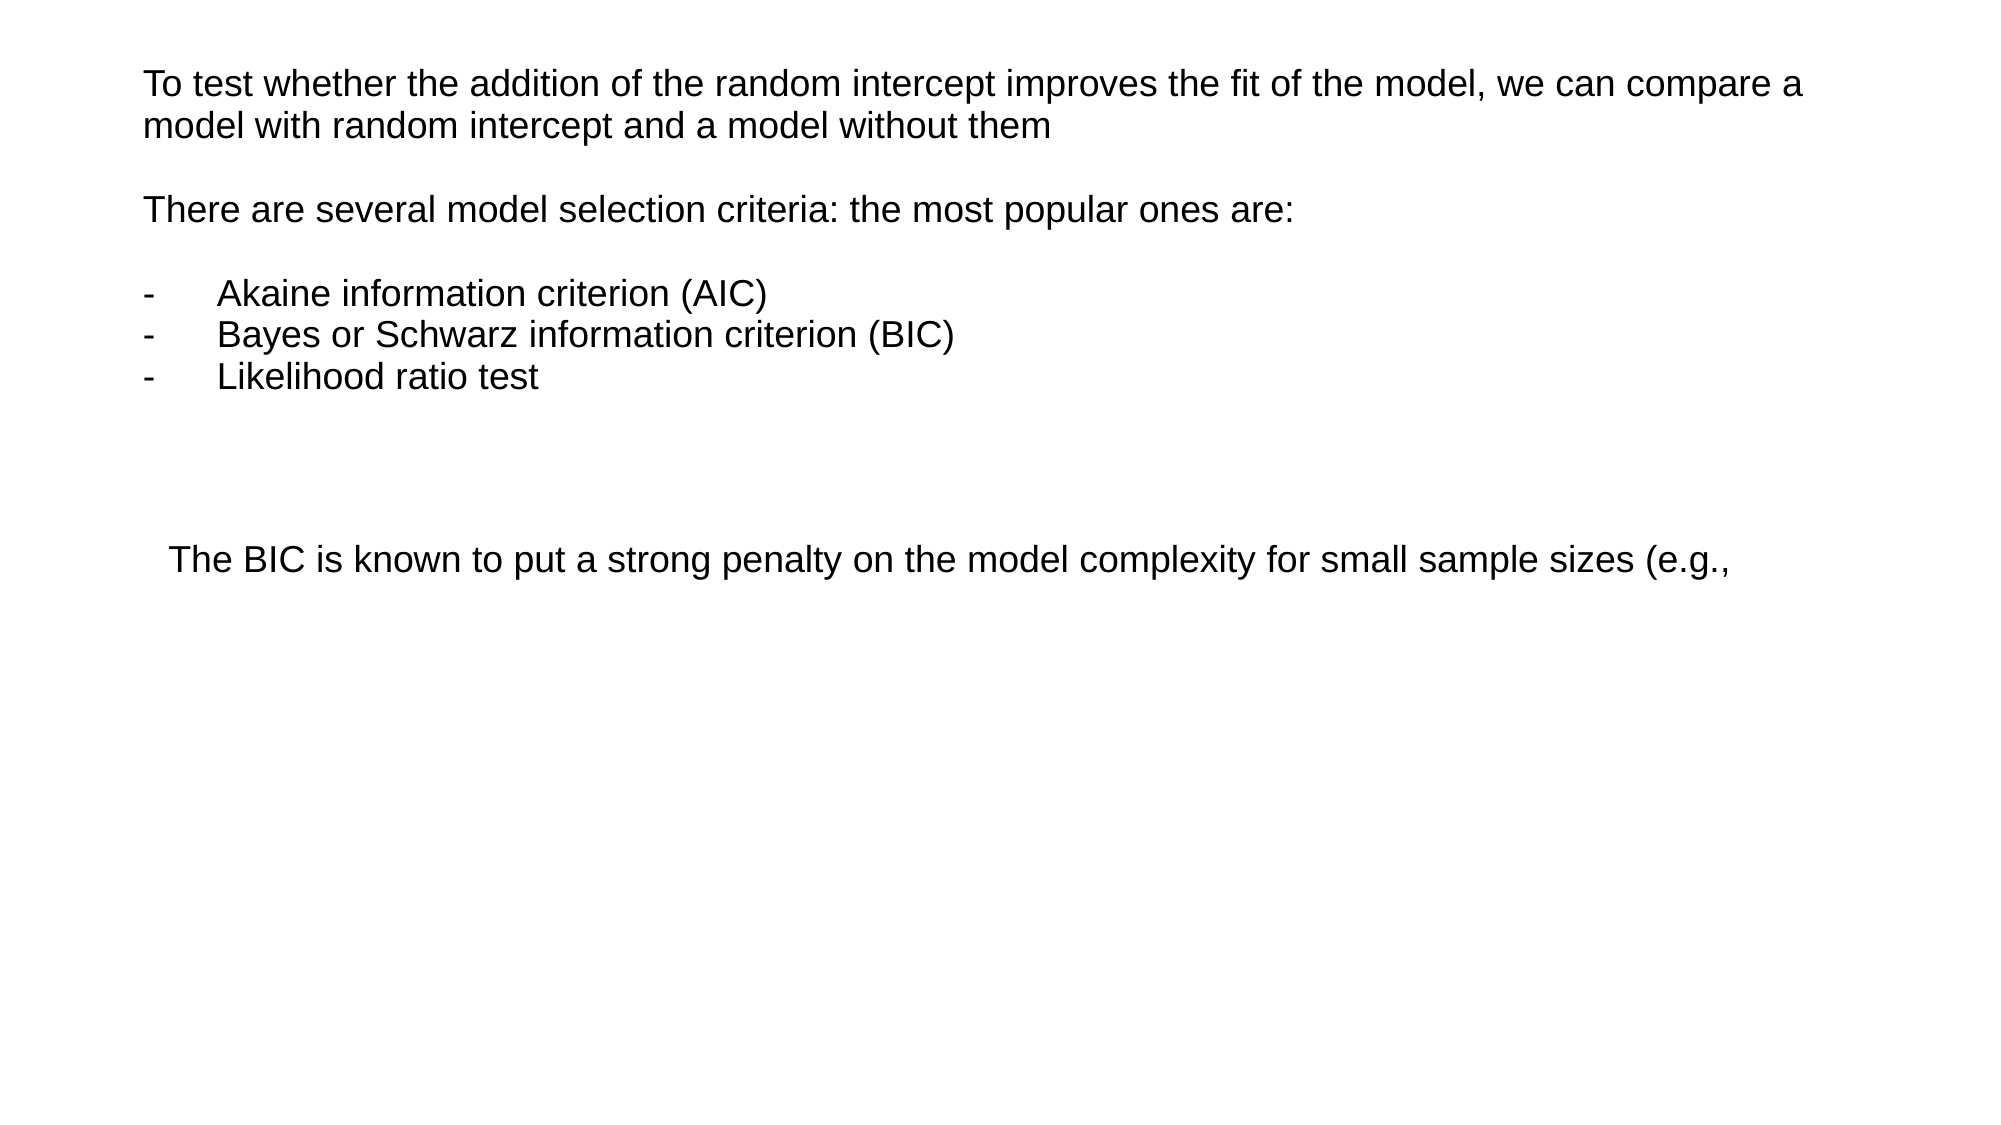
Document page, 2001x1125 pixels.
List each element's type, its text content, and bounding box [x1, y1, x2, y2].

text_box The BIC is known to put a strong penalty on the model complexity for small sample sizes (e.g., [153, 531, 1747, 589]
text_box To test whether the addition of the random intercept improves the fit of the model, we can compare a model with random intercept and a model without them There are several model selection criteria: the most popular ones are: - Akaine information criterion (AIC) - Bayes or Schwarz information criterion (BIC) - Likelihood ratio test [128, 54, 1902, 532]
